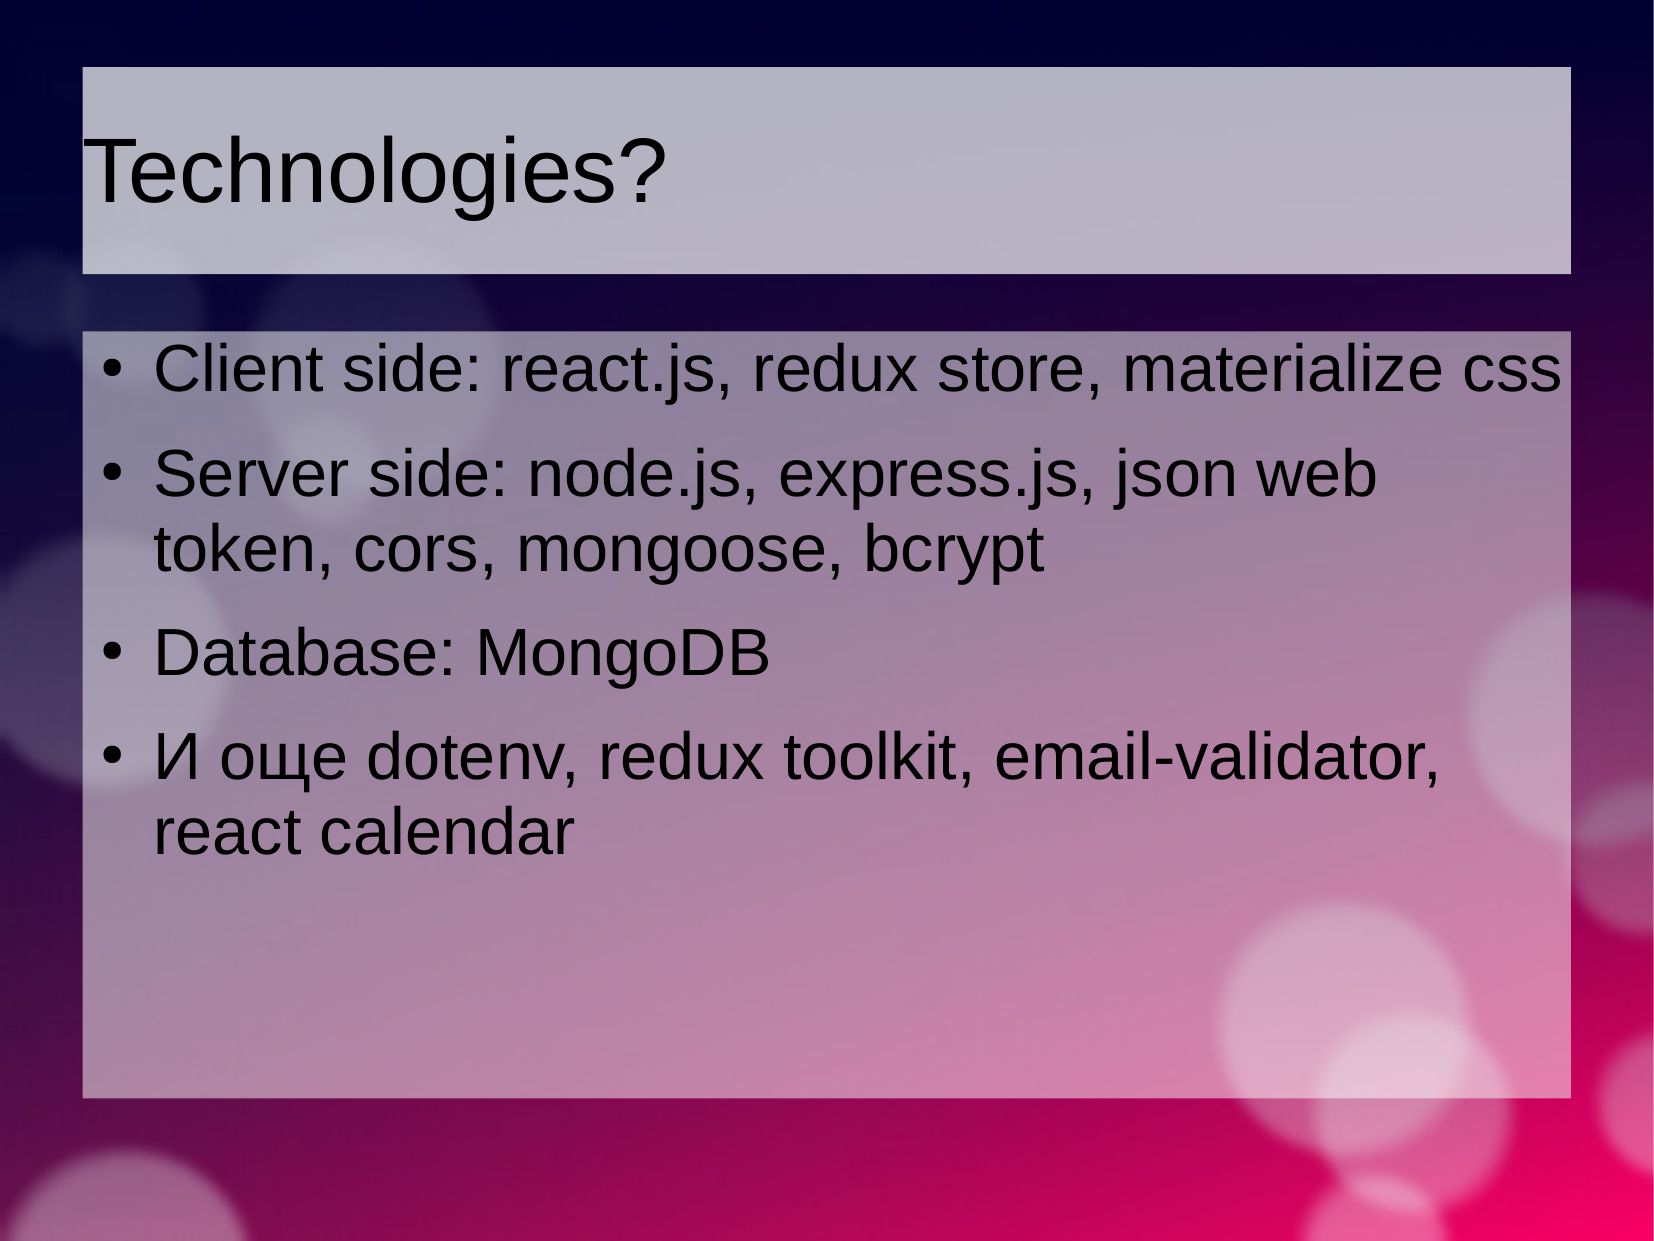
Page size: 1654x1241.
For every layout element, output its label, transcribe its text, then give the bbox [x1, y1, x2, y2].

picture [0, 0, 1654, 1241]
title Technologies? [82, 67, 1571, 275]
list Client side: react.js, redux store, materialize css Server side: node.js, express.js, json web token, cors, mongoose, bcrypt Database: MongoDB И още dotenv, redux toolkit, email-validator, react calendar [82, 331, 1571, 1099]
